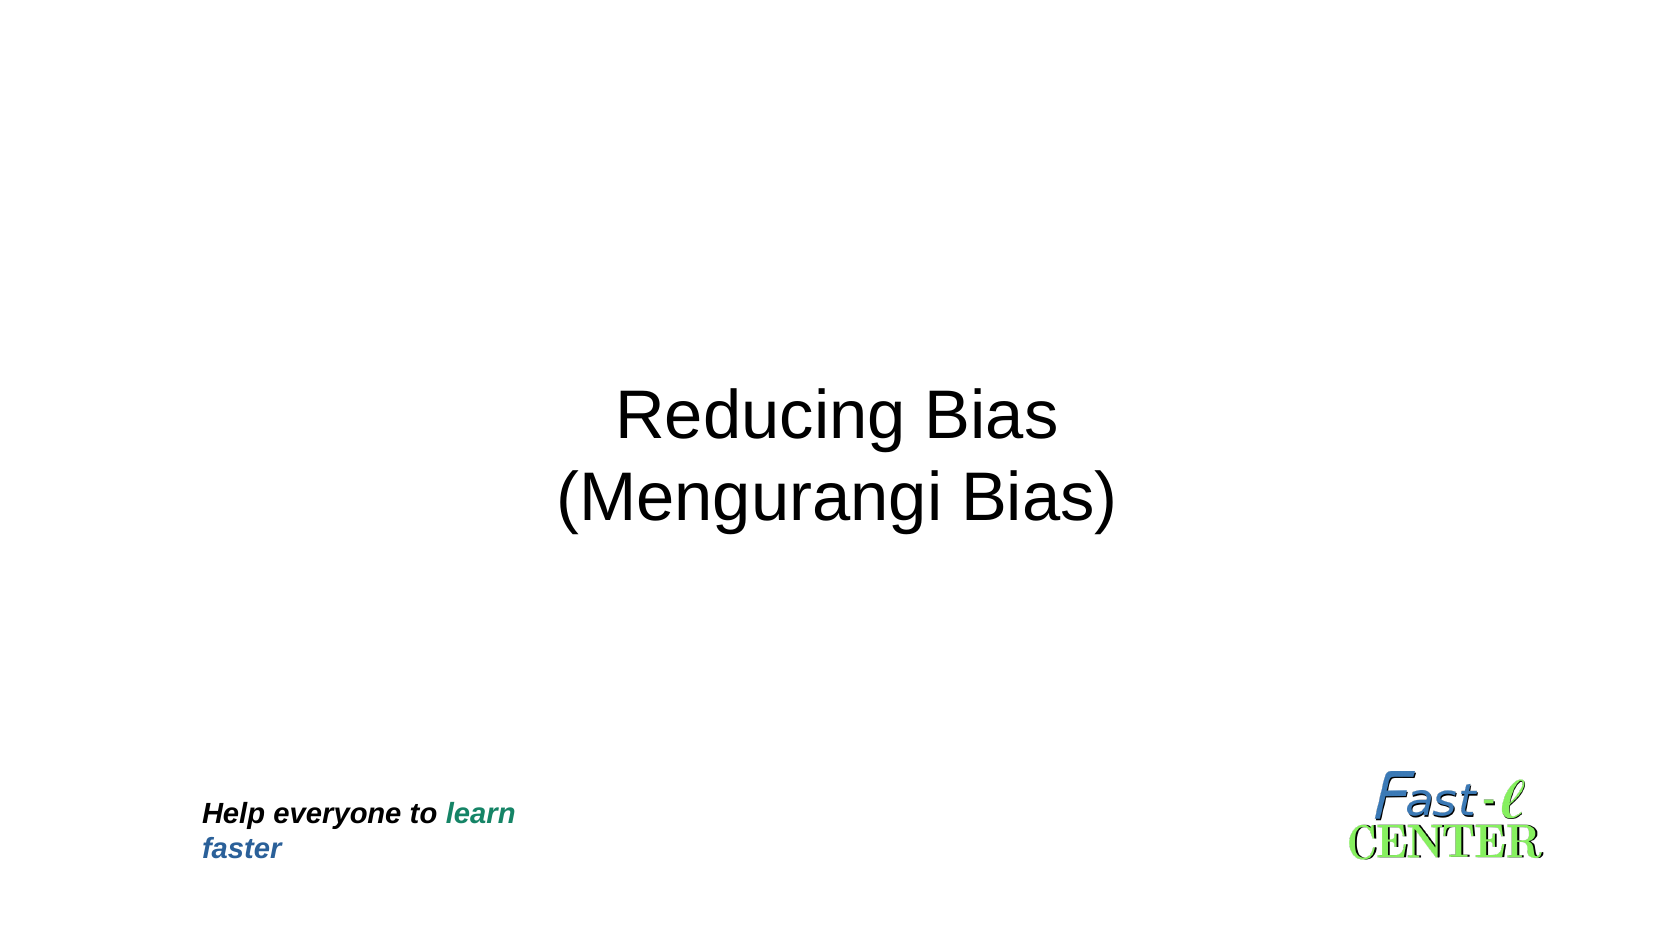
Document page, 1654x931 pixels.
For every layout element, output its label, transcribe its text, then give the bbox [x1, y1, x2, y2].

picture [1349, 771, 1544, 862]
text_box Help everyone to learn faster [187, 787, 619, 835]
text_box Reducing Bias (Mengurangi Bias) [187, 374, 1487, 530]
